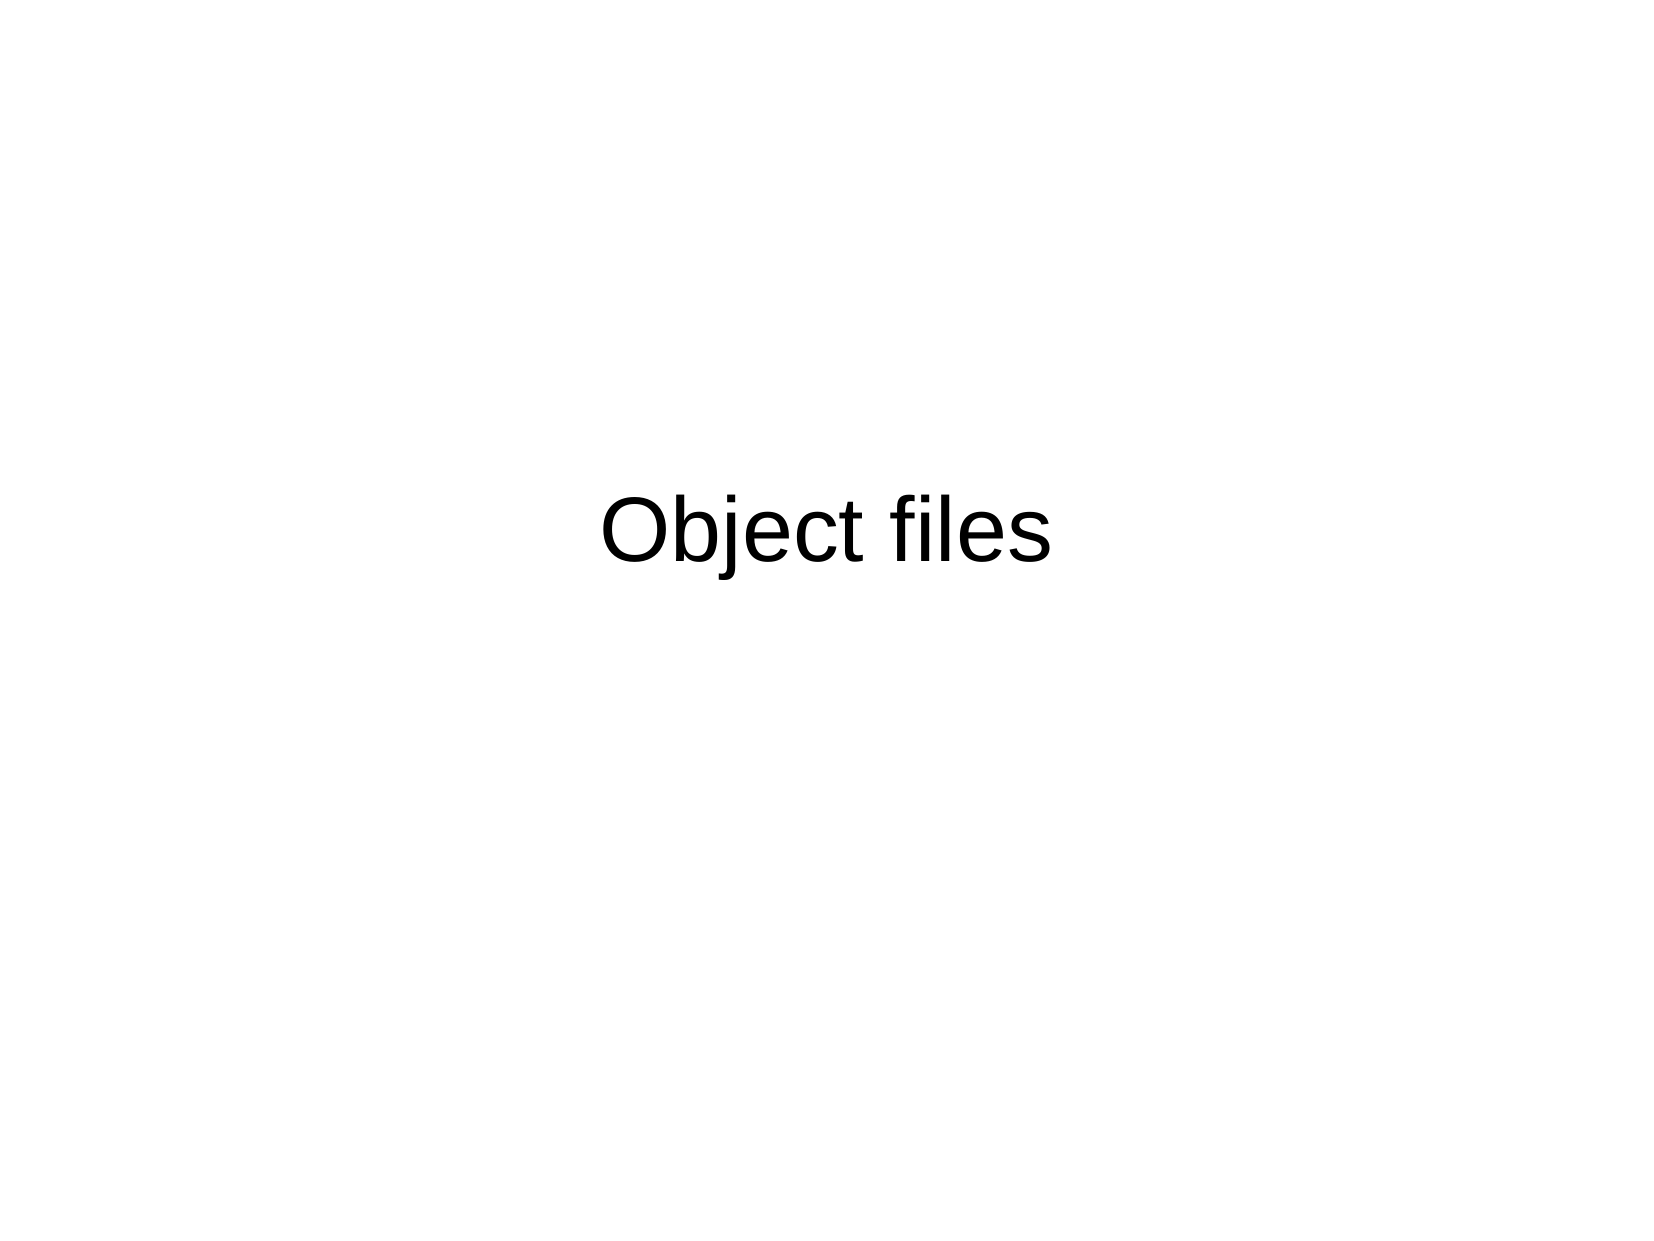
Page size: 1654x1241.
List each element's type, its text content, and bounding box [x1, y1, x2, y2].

subtitle Object files [82, 49, 1571, 1010]
